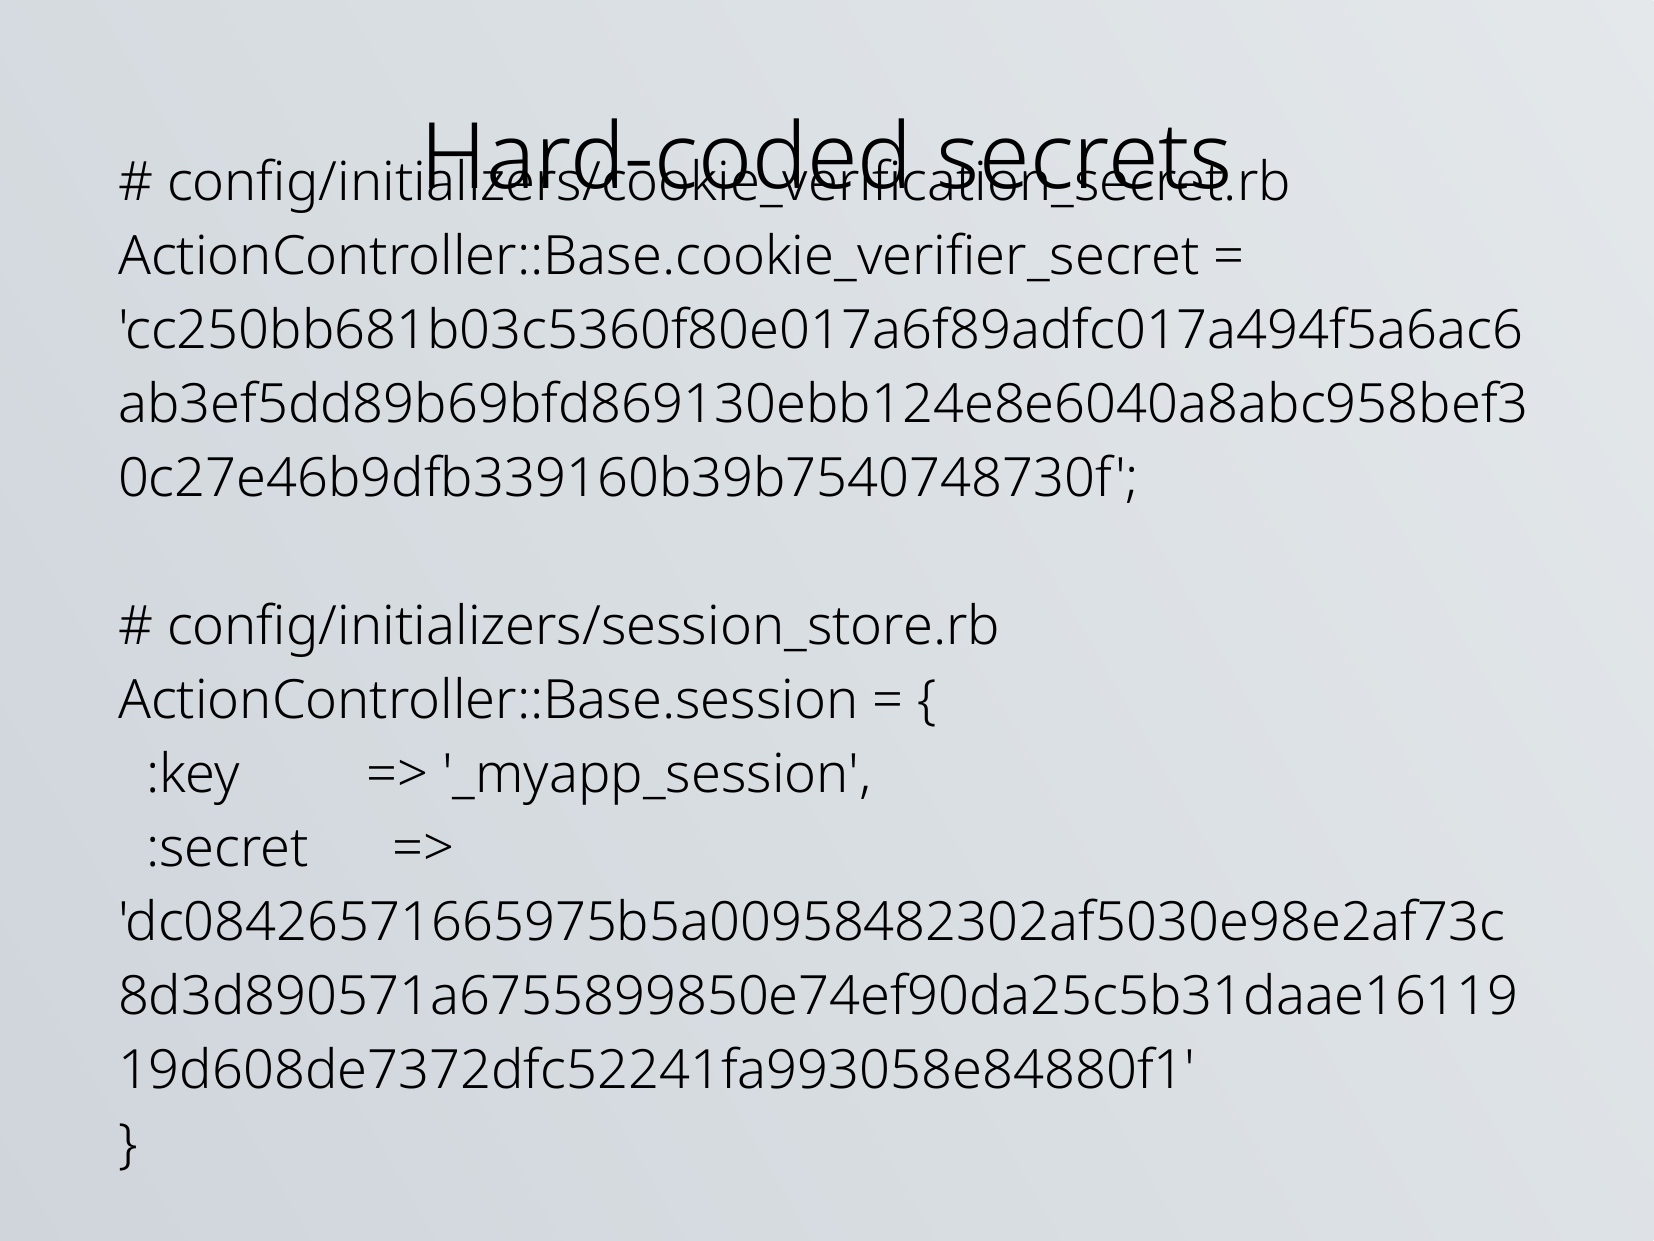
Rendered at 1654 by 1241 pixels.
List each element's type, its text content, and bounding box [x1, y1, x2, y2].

subtitle # config/initializers/cookie_verification_secret.rb ActionController::Base.cookie_verifier_secret = 'cc250bb681b03c5360f80e017a6f89adfc017a494f5a6ac6ab3ef5dd89b69bfd869130ebb124e8e6040a8abc958bef30c27e46b9dfb339160b39b7540748730f'; # config/initializers/session_store.rb ActionController::Base.session = { :key => '_myapp_session', :secret => 'dc08426571665975b5a00958482302af5030e98e2af73c8d3d890571a6755899850e74ef90da25c5b31daae1611919d608de7372dfc52241fa993058e84880f1' } [118, 234, 1536, 1161]
title Hard-coded secrets [471, 56, 1183, 234]
